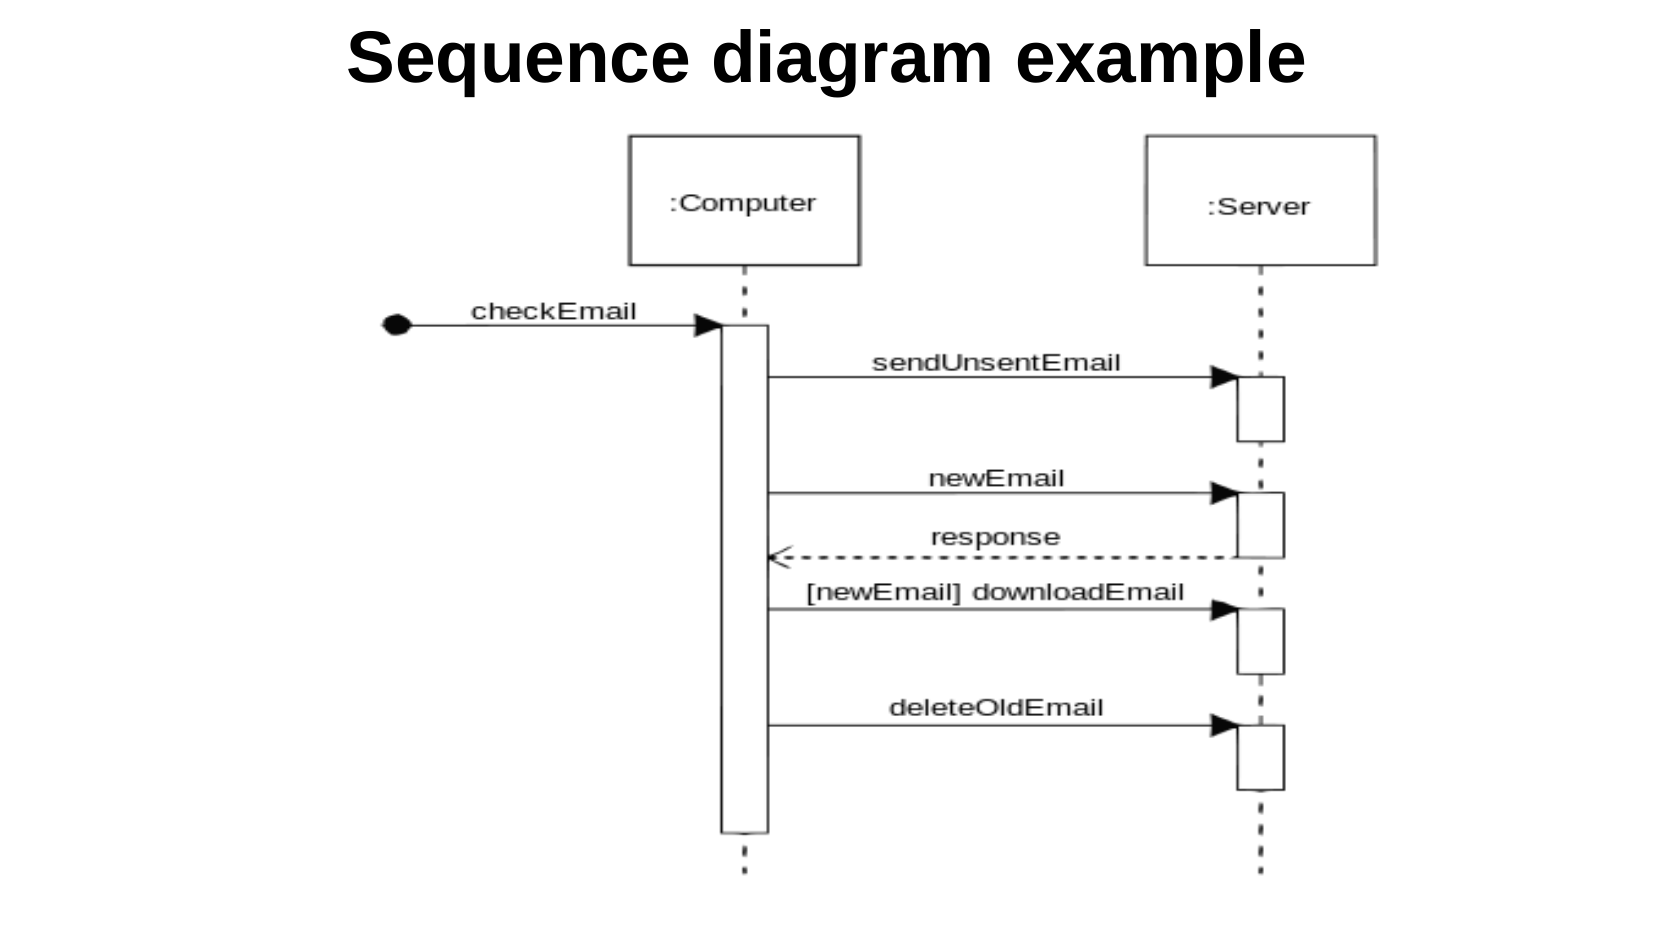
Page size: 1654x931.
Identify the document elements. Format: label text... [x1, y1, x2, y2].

picture [342, 105, 1418, 905]
title Sequence diagram example [82, 16, 1571, 99]
